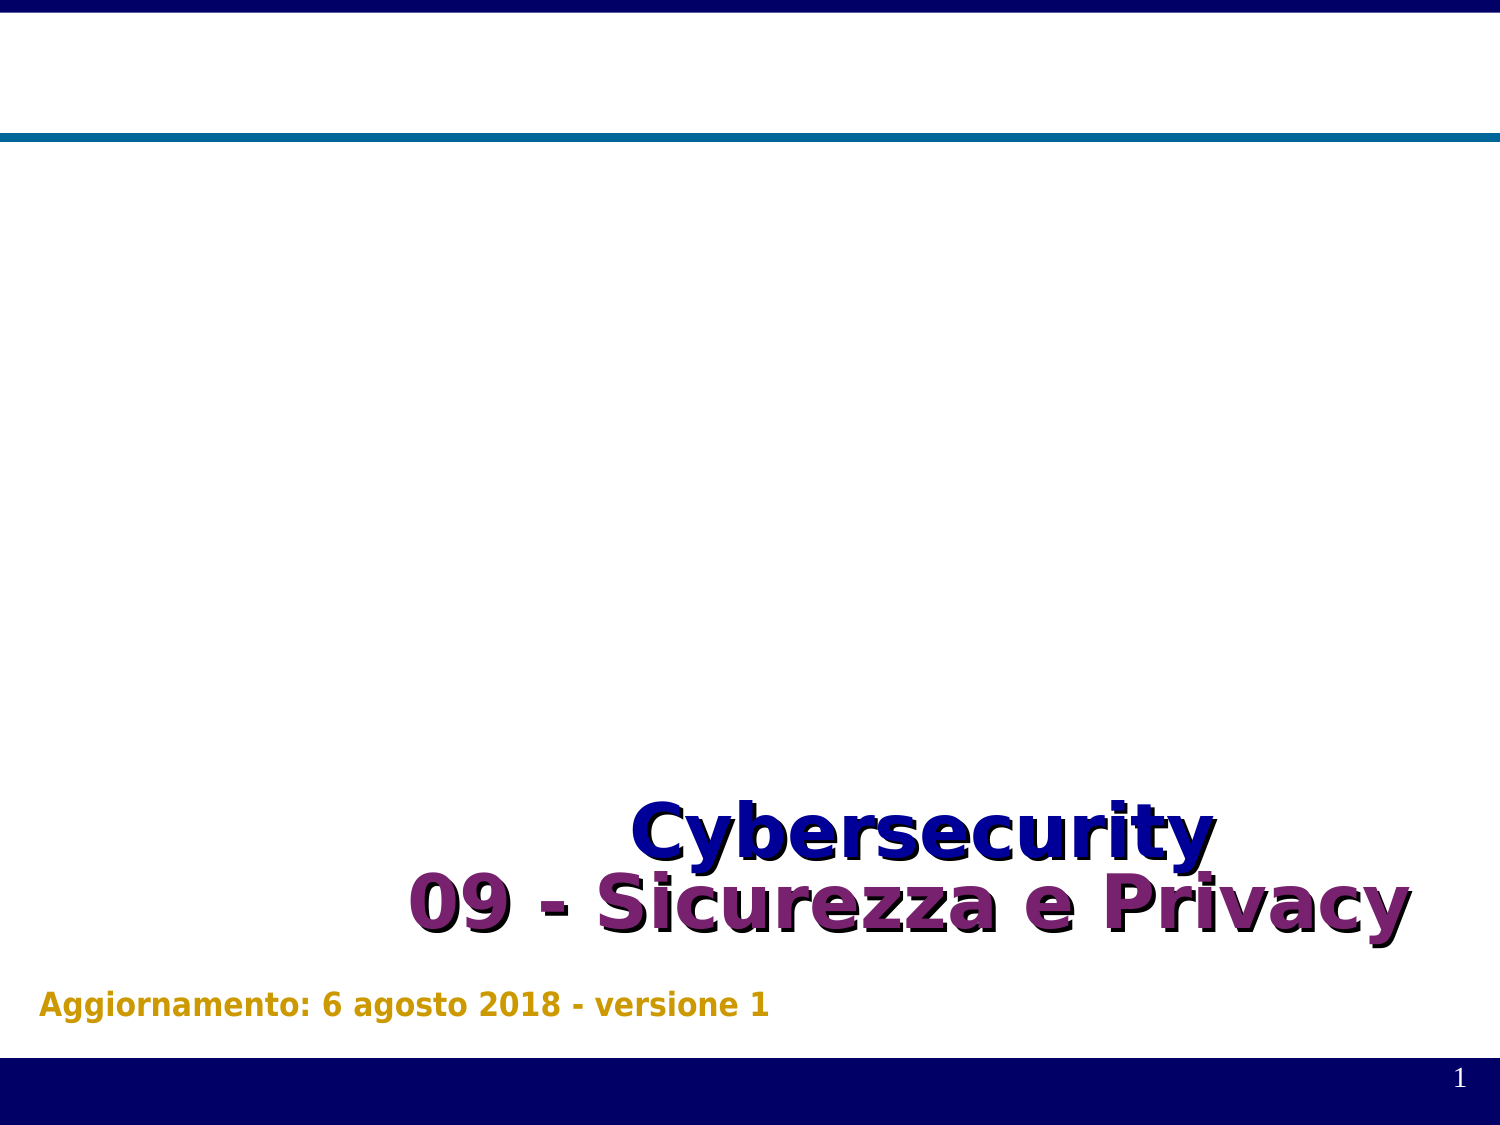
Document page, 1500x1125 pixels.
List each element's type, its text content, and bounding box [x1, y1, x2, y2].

text_box Aggiornamento: 6 agosto 2018 - versione 1 [39, 990, 772, 1029]
text_box Cybersecurity 09 - Sicurezza e Privacy [360, 792, 1486, 1070]
